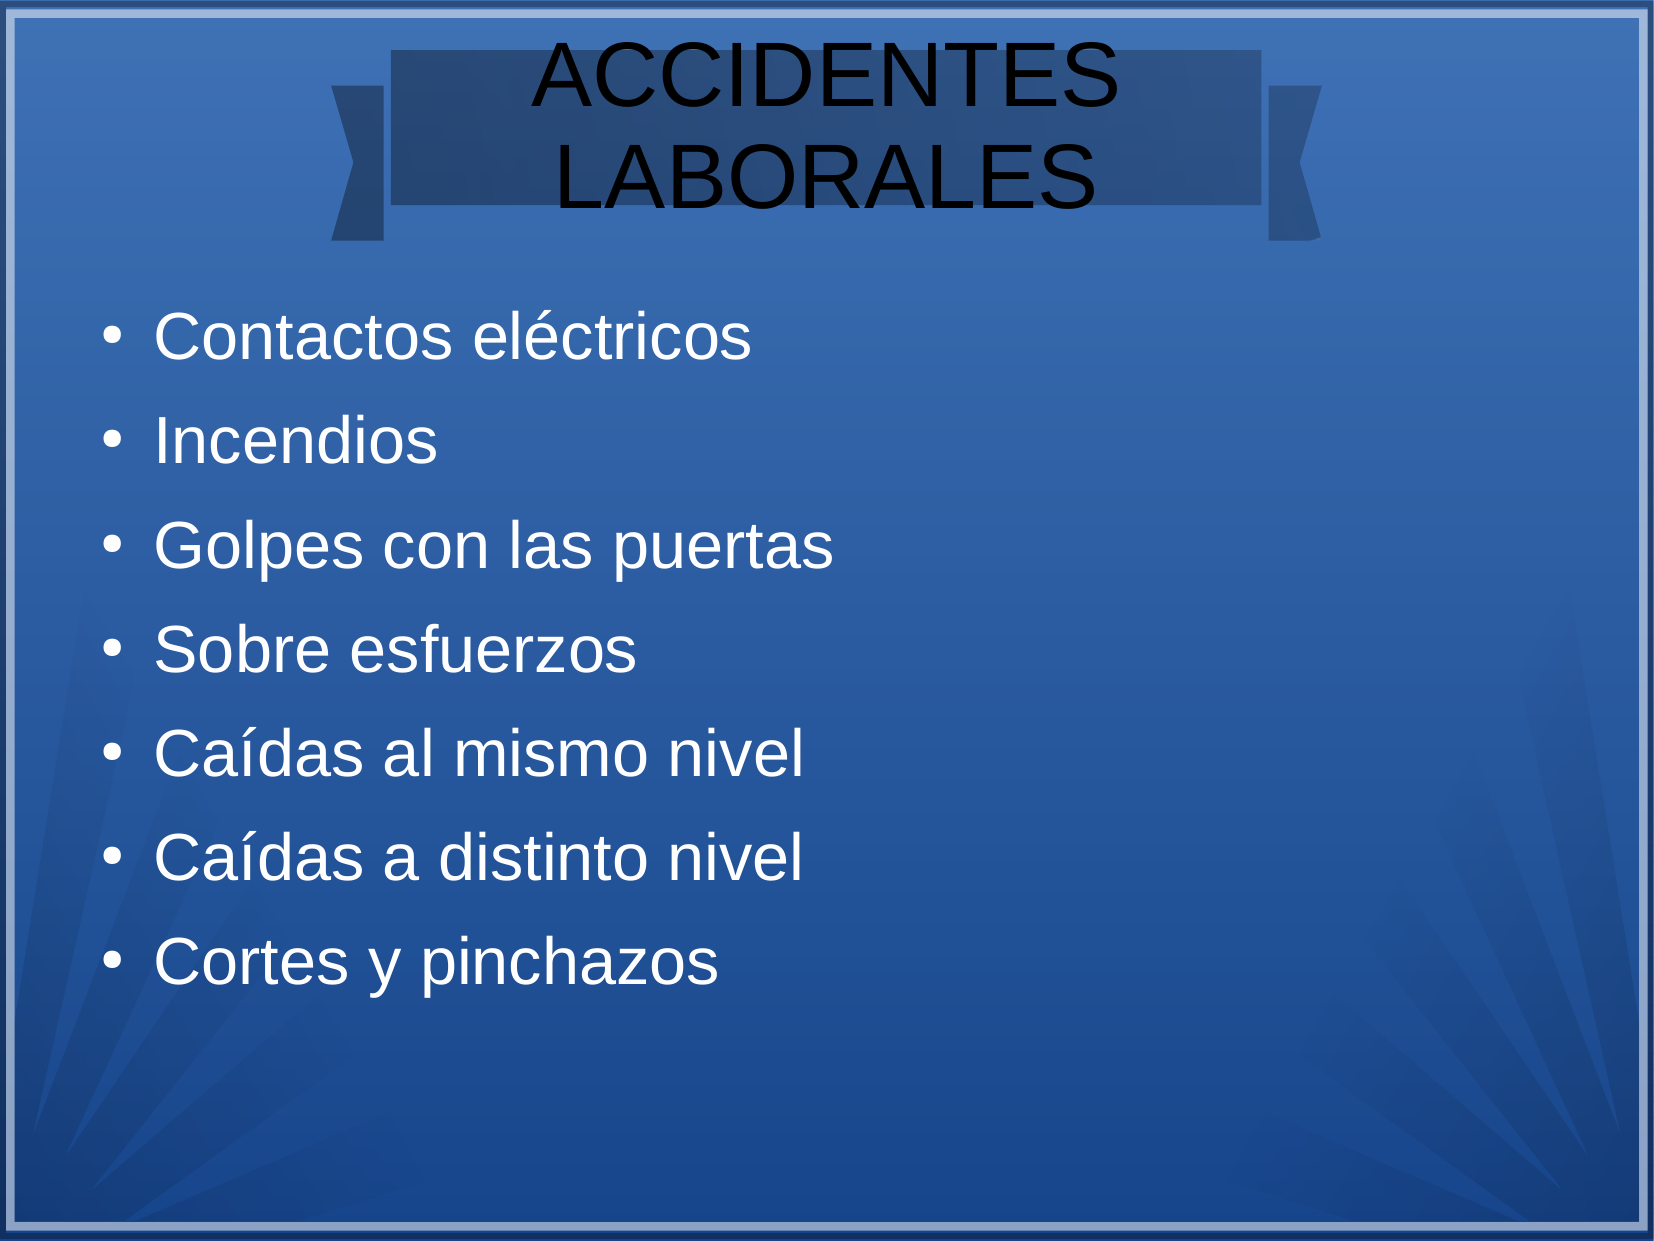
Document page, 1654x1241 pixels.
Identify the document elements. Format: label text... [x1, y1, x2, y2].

list Contactos eléctricos Incendios Golpes con las puertas Sobre esfuerzos Caídas al mismo nivel Caídas a distinto nivel Cortes y pinchazos [82, 299, 1571, 1241]
title ACCIDENTES LABORALES [389, 23, 1264, 229]
